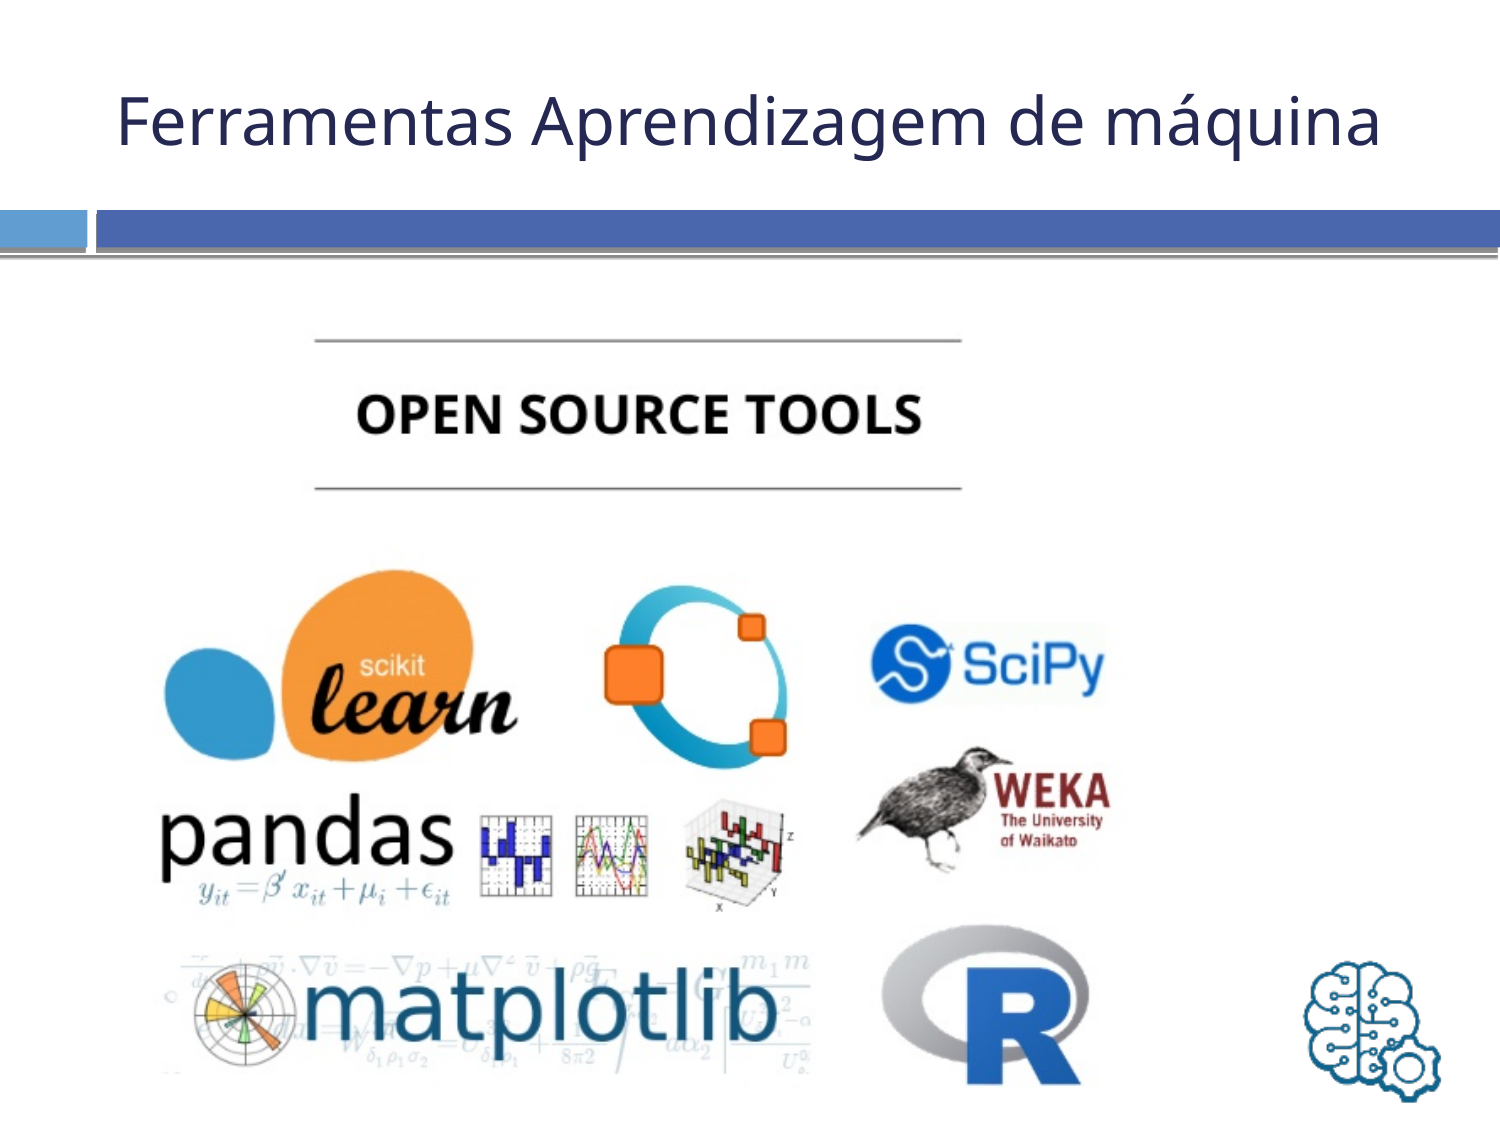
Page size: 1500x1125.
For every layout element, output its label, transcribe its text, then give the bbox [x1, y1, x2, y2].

title Ferramentas Aprendizagem de máquina [100, 37, 1438, 200]
picture [100, 304, 1177, 1113]
picture [1297, 955, 1449, 1106]
